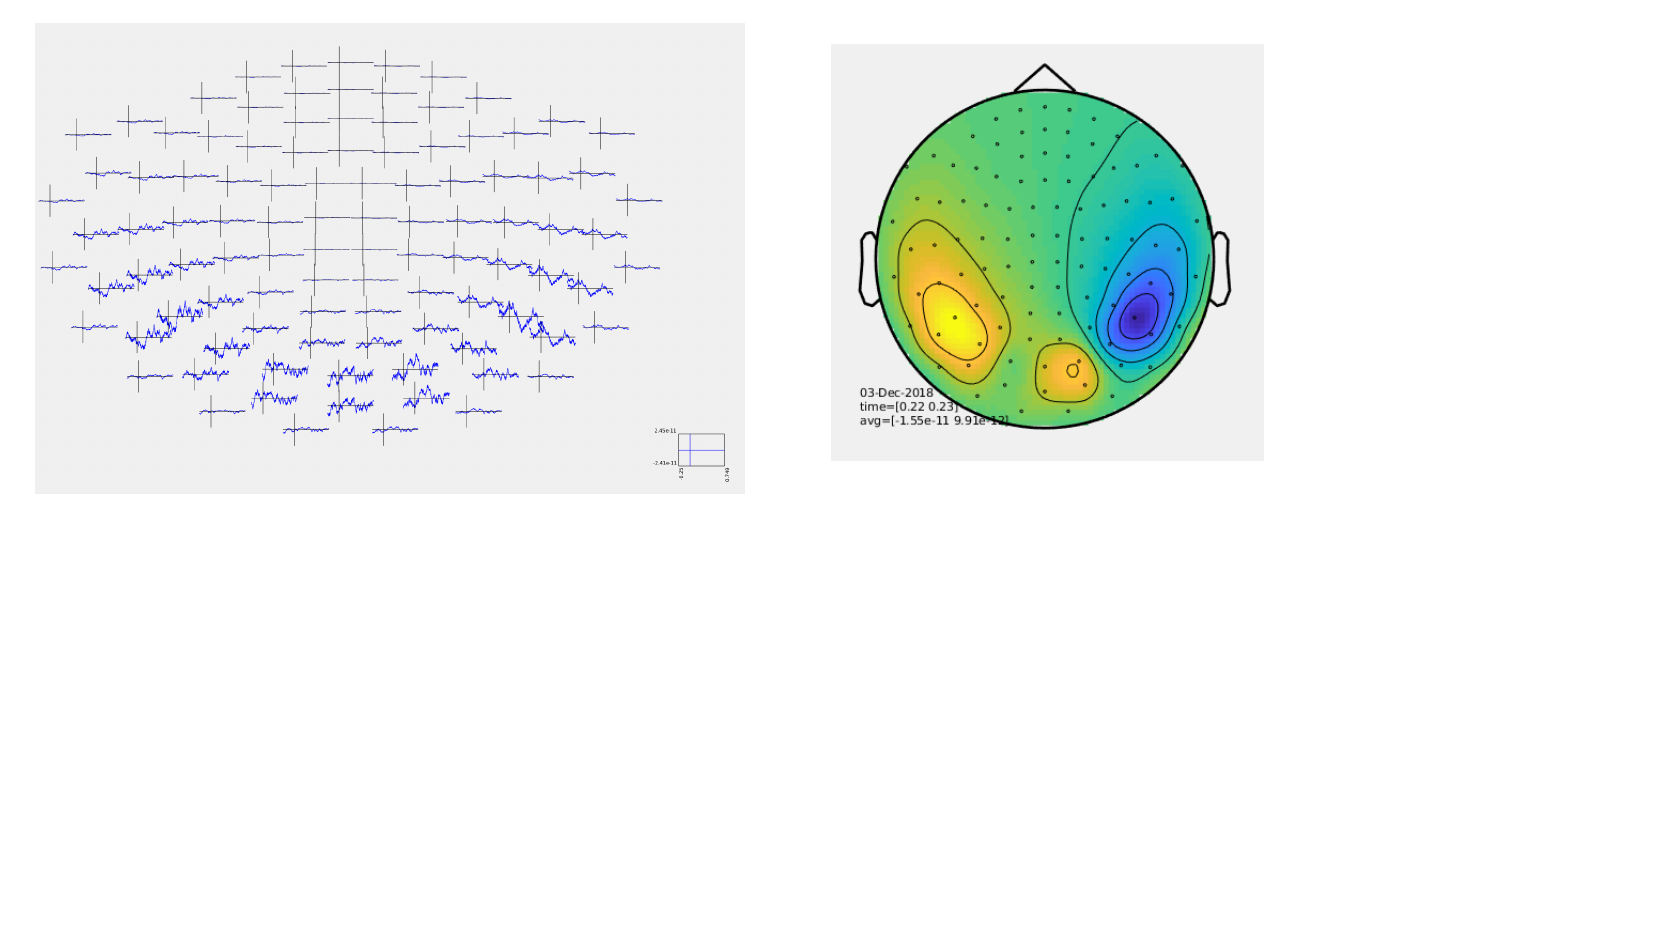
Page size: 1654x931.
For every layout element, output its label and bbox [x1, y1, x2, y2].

picture [35, 23, 745, 494]
picture [831, 44, 1264, 461]
